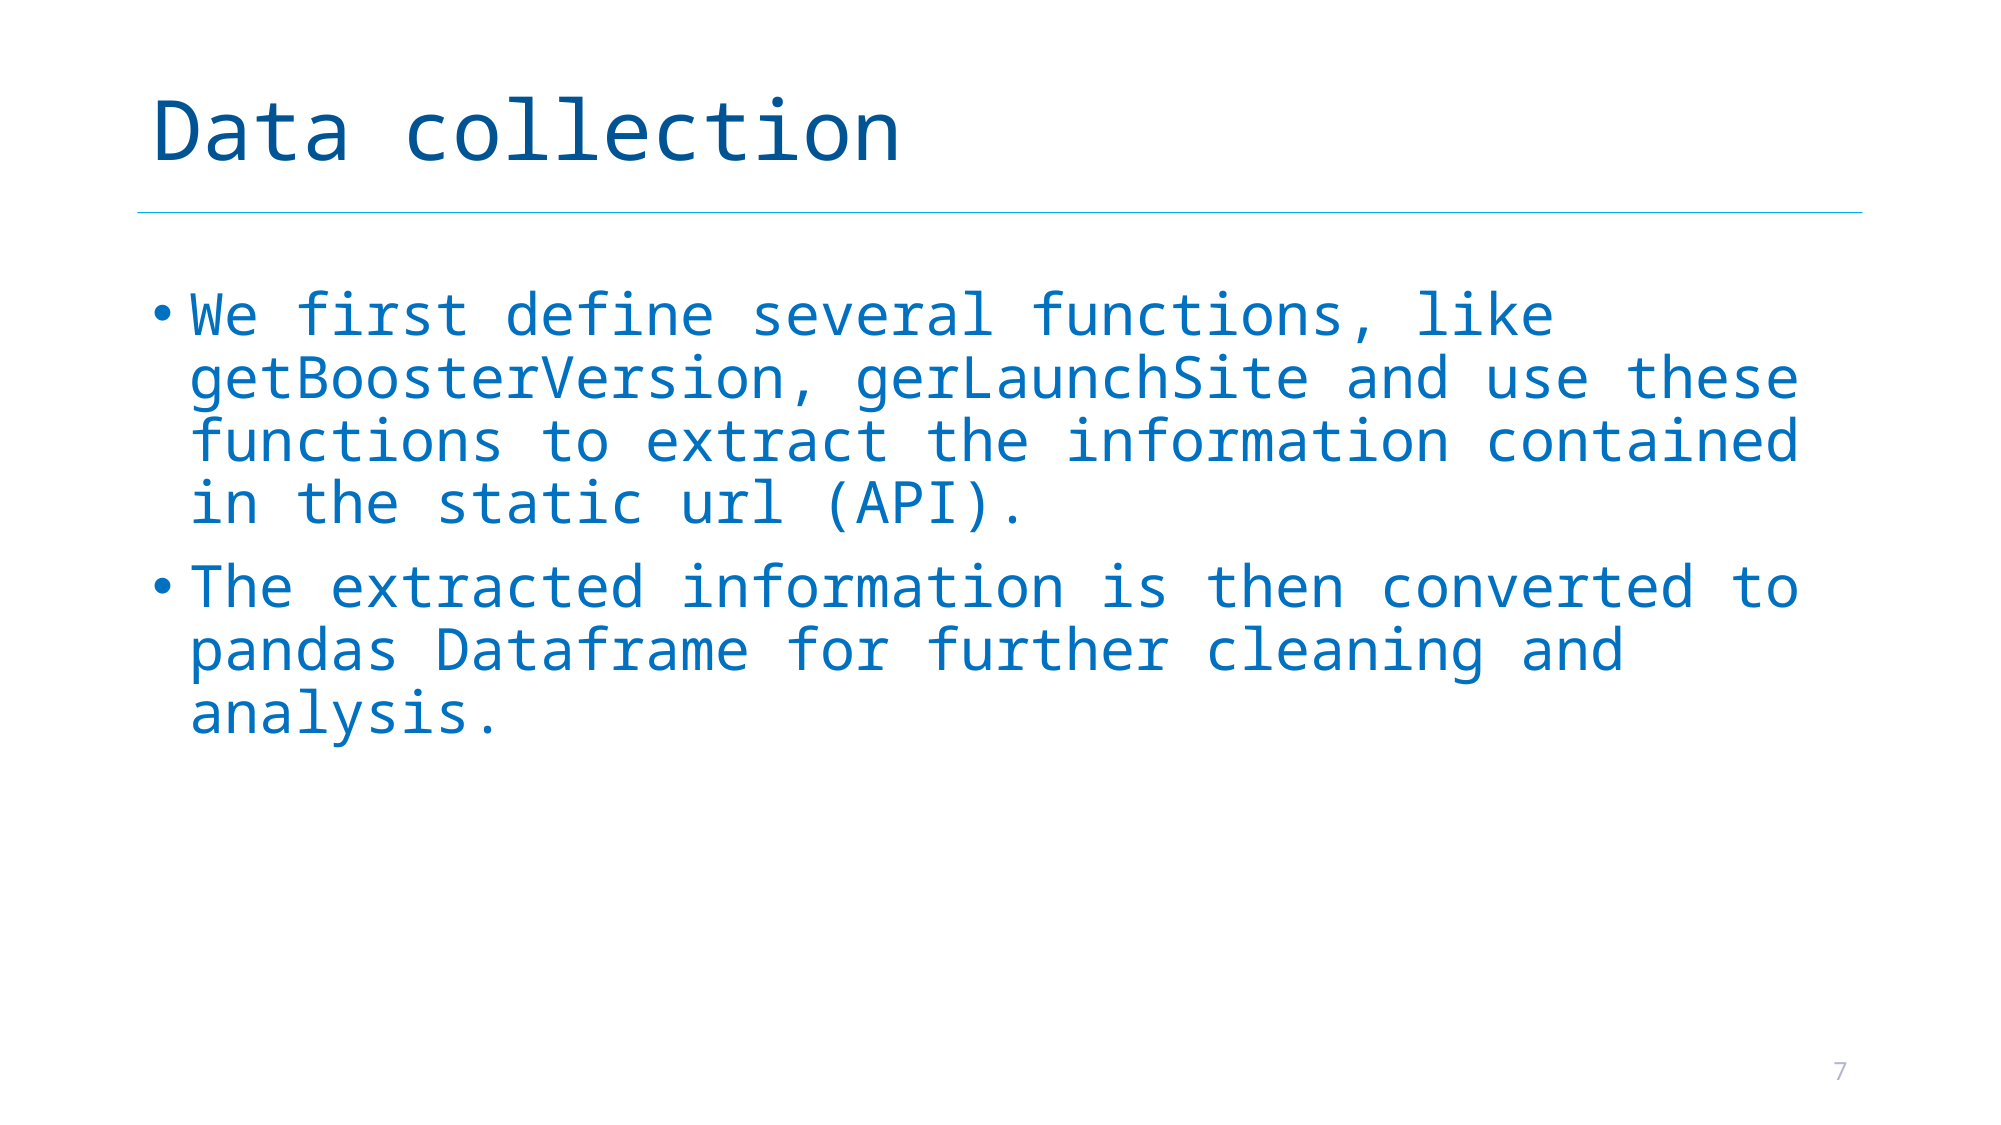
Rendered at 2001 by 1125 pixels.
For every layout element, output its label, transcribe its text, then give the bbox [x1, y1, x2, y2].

slide_number 41 [1412, 1042, 1863, 1103]
title Data collection [137, 25, 1863, 243]
list We first define several functions, like getBoosterVersion, gerLaunchSite and use these functions to extract the information contained in the static url (API). The extracted information is then converted to pandas Dataframe for further cleaning and analysis. [137, 277, 1863, 992]
